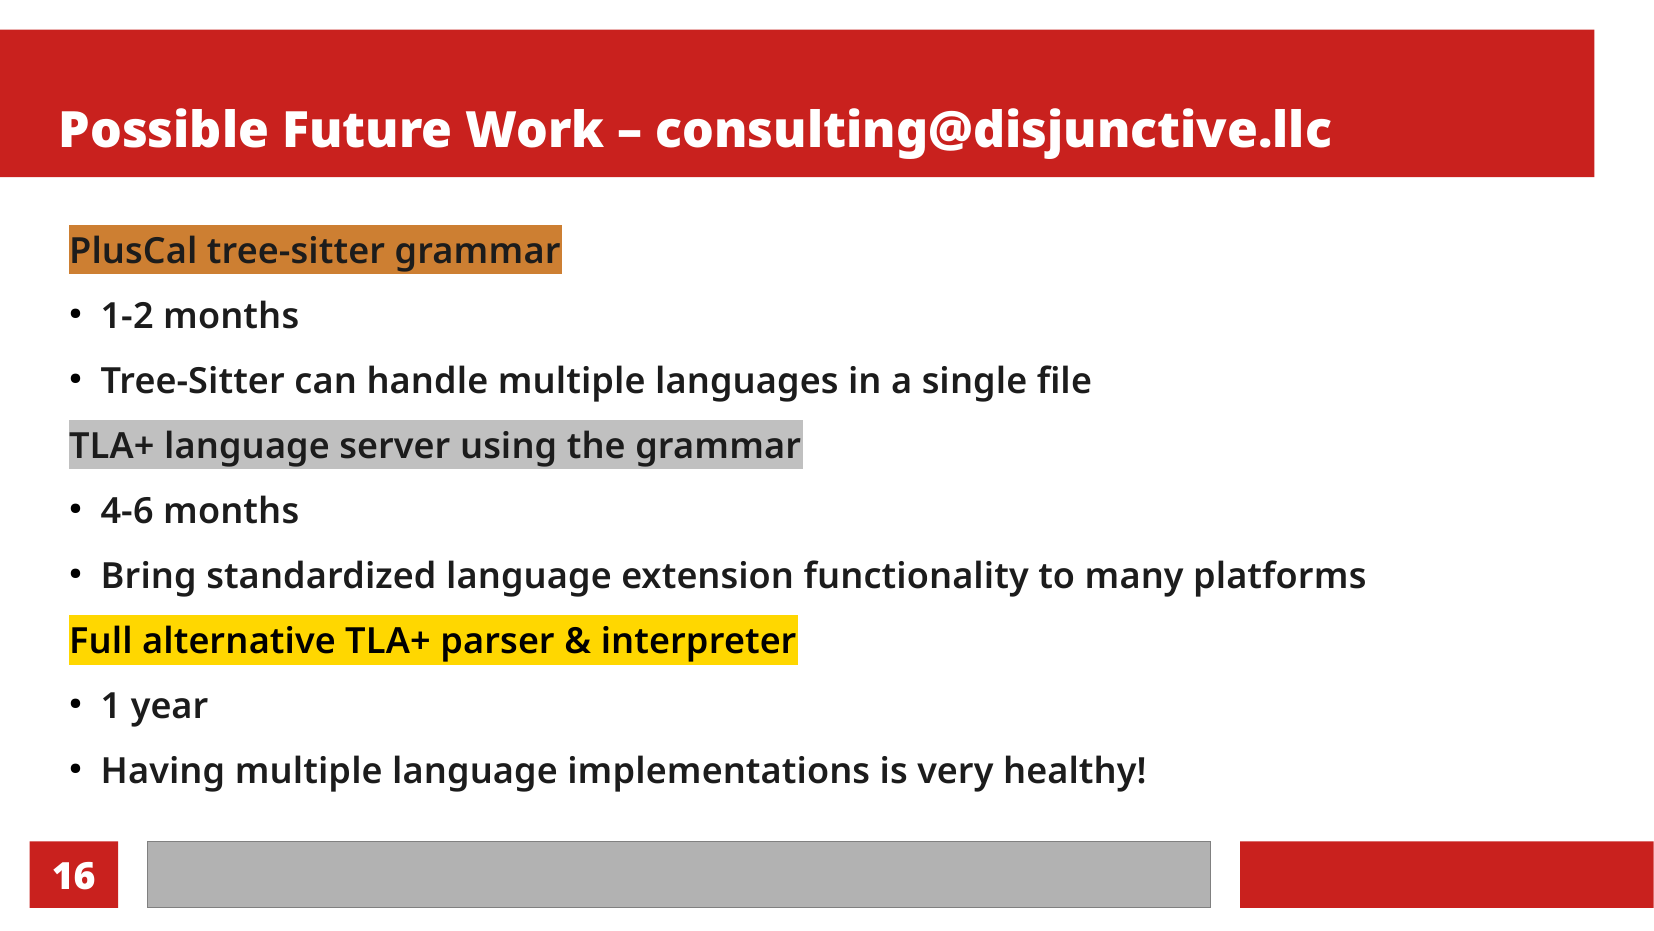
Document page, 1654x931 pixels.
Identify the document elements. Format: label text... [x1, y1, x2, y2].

title Possible Future Work – consulting@disjunctive.llc [59, 44, 1595, 163]
list PlusCal tree-sitter grammar 1-2 months Tree-Sitter can handle multiple languages in a single file TLA+ language server using the grammar 4-6 months Bring standardized language extension functionality to many platforms Full alternative TLA+ parser & interpreter 1 year Having multiple language implementations is very healthy! [69, 225, 1576, 801]
